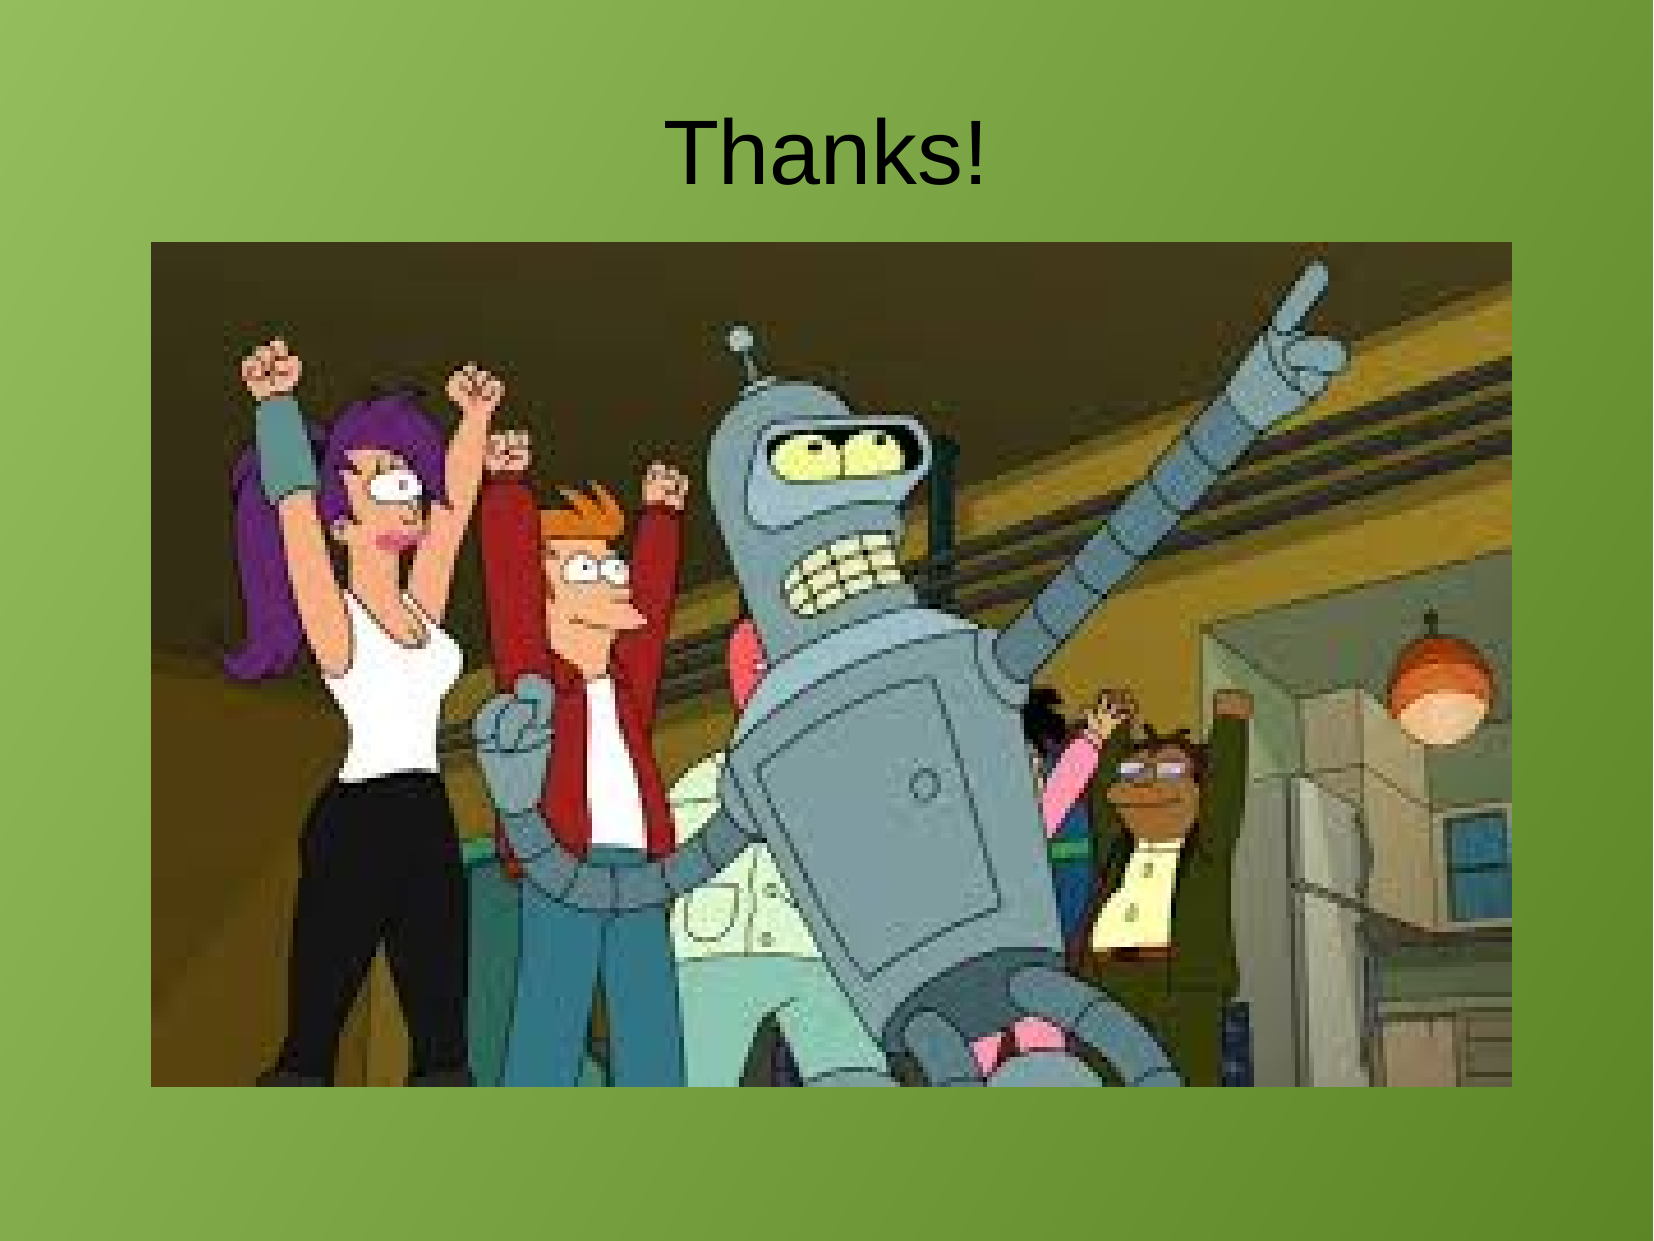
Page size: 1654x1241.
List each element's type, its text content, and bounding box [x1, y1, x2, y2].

picture [151, 242, 1512, 1087]
title Thanks! [82, 49, 1571, 257]
